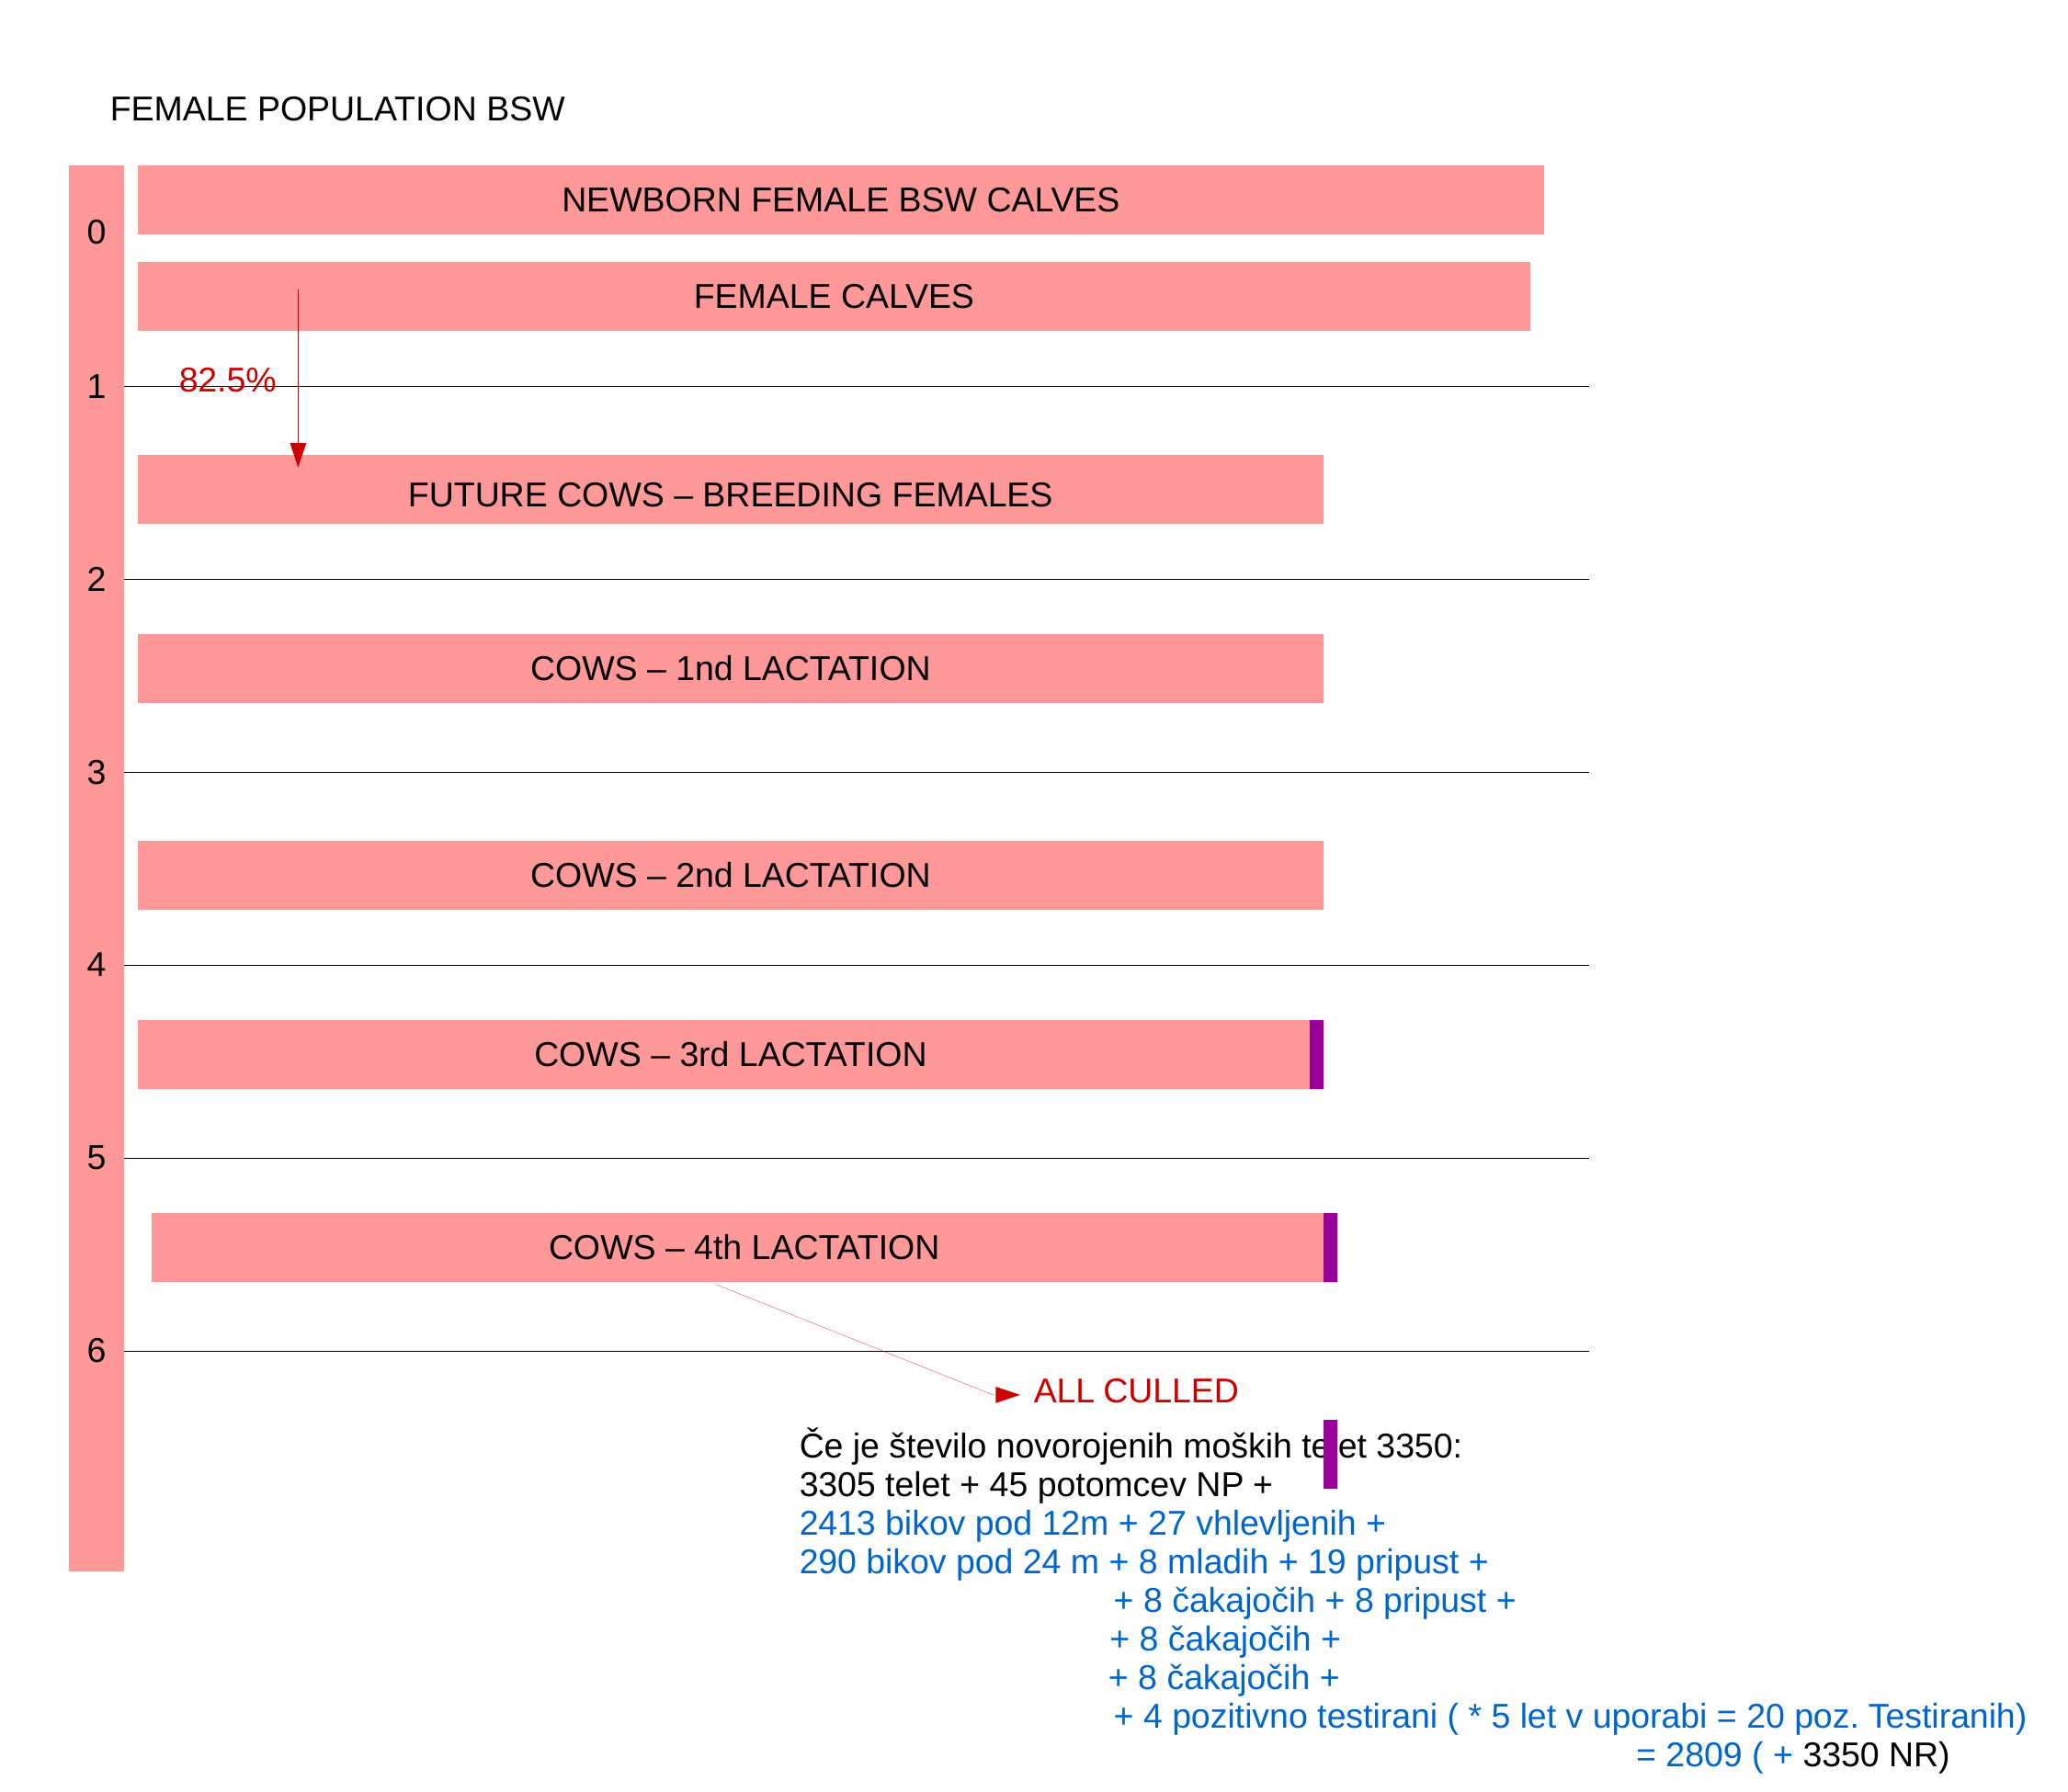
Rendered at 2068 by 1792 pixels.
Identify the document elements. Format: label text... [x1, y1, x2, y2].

text_box COWS – 3rd LACTATION [138, 1020, 1310, 1090]
text_box COWS – 4th LACTATION [152, 1213, 1324, 1283]
text_box NEWBORN FEMALE BSW CALVES [138, 165, 1545, 235]
text_box ALL CULLED [1020, 1365, 1256, 1420]
text_box 82.5% [165, 314, 318, 483]
text_box 0 1 2 3 4 5 6 [69, 165, 125, 1572]
text_box FEMALE POPULATION BSW [97, 83, 1256, 135]
text_box Če je število novorojenih moških telet 3350: 3305 telet + 45 potomcev NP + 2413 bikov pod 12m + 27 vhlevljenih + 290 bikov pod 24 m + 8 mladih + 19 pripust + + 8 čakajočih + 8 pripust + + 8 čakajočih + + 8 čakajočih + + 4 pozitivno testirani ( * 5 let v uporabi = 20 poz. Testiranih) = 2809 ( + 3350 NR) [786, 1420, 2068, 1792]
text_box [1310, 1020, 1324, 1090]
text_box [1324, 1213, 1338, 1283]
text_box FEMALE CALVES [138, 262, 1531, 332]
text_box COWS – 2nd LACTATION [138, 841, 1324, 911]
text_box COWS – 1nd LACTATION [138, 634, 1324, 704]
text_box FUTURE COWS – BREEDING FEMALES [345, 469, 1118, 521]
text_box [1324, 1420, 1338, 1490]
text_box [138, 455, 1324, 525]
